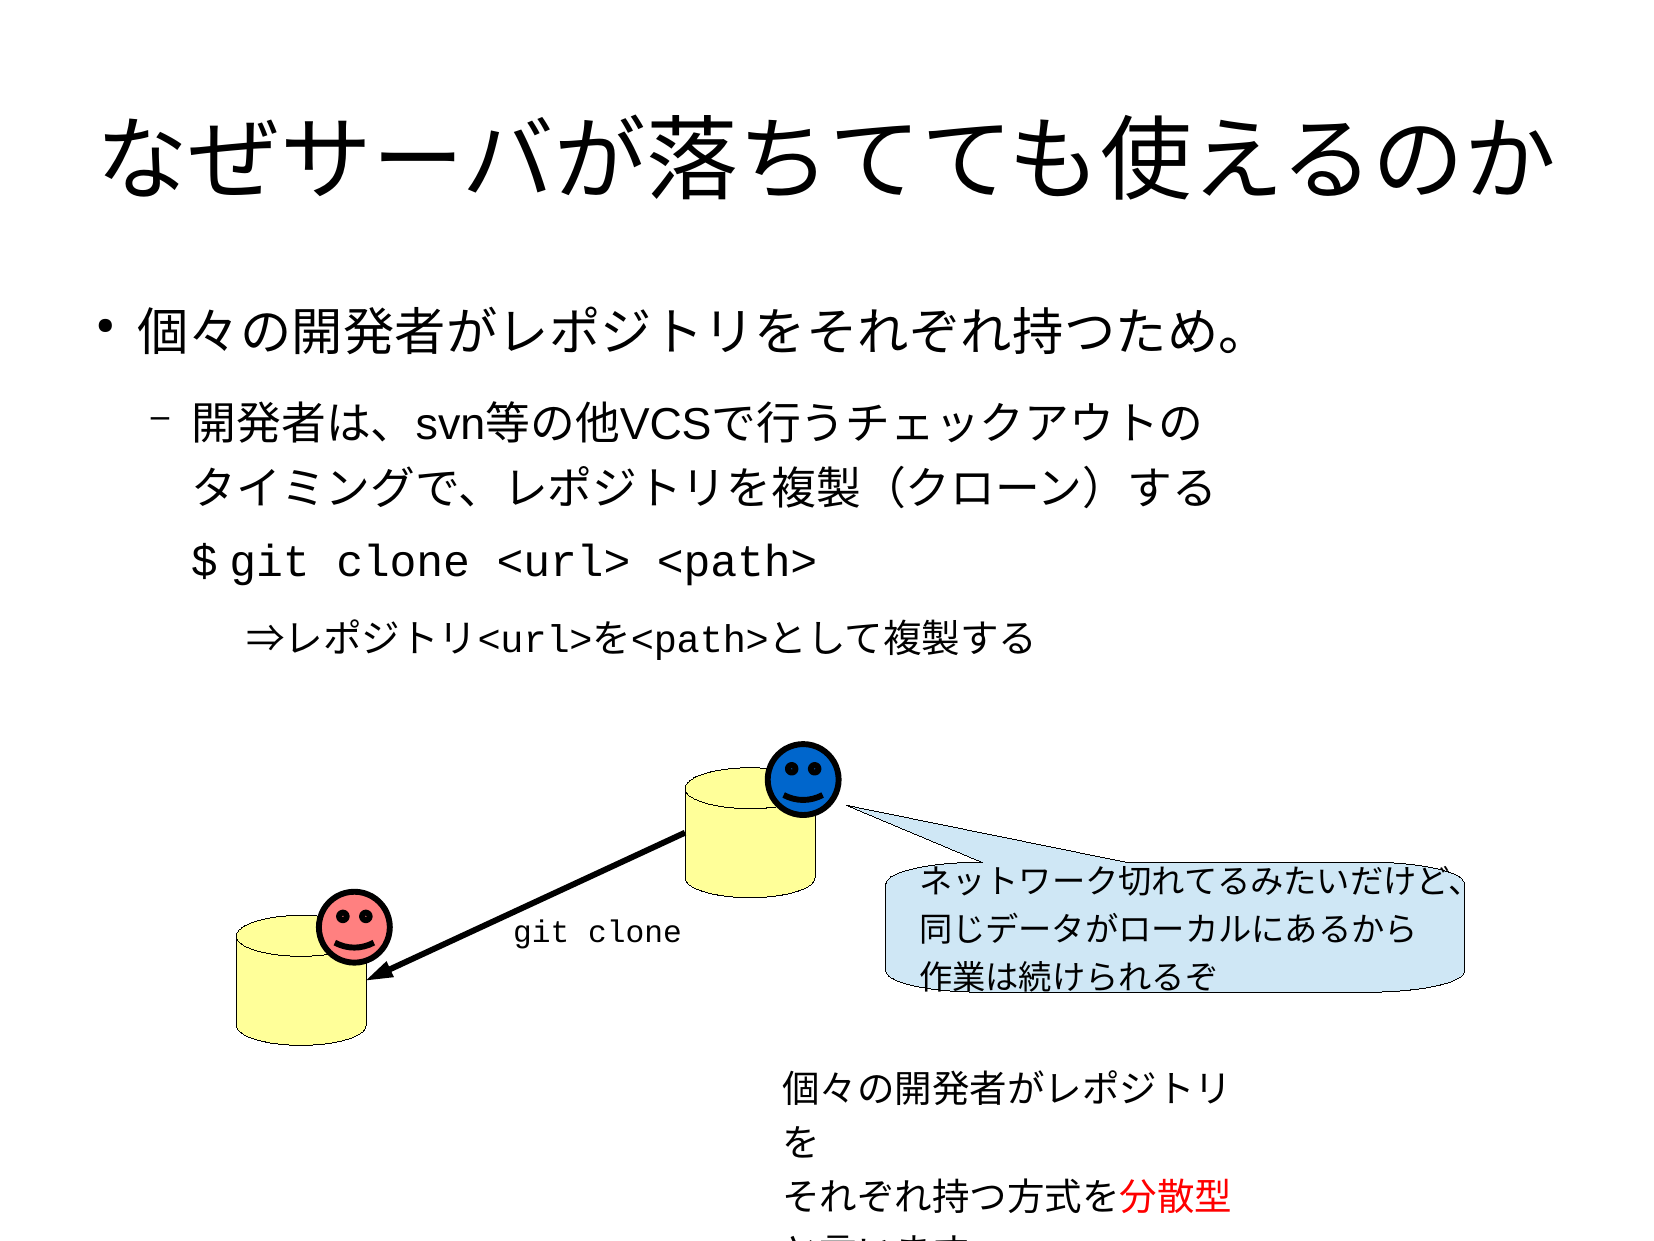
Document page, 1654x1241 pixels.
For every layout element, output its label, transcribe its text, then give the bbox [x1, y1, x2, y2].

text_box [236, 891, 390, 1046]
title なぜサーバが落ちてても使えるのか [82, 49, 1571, 257]
text_box ネットワーク切れてるみたいだけど、 同じデータがローカルにあるから 作業は続けられるぞ [846, 805, 1465, 993]
text_box git clone [498, 909, 697, 959]
text_box [685, 744, 839, 898]
text_box 個々の開発者がレポジトリを それぞれ持つ方式を分散型 と言います。 [767, 1051, 1264, 1179]
list 個々の開発者がレポジトリをそれぞれ持つため。 開発者は、svn等の他VCSで行うチェックアウトの タイミングで、レポジトリを複製（クローン）する $ git clone <url> <path> ⇒レポジトリ<url>を<path>として複製する [82, 290, 1538, 674]
